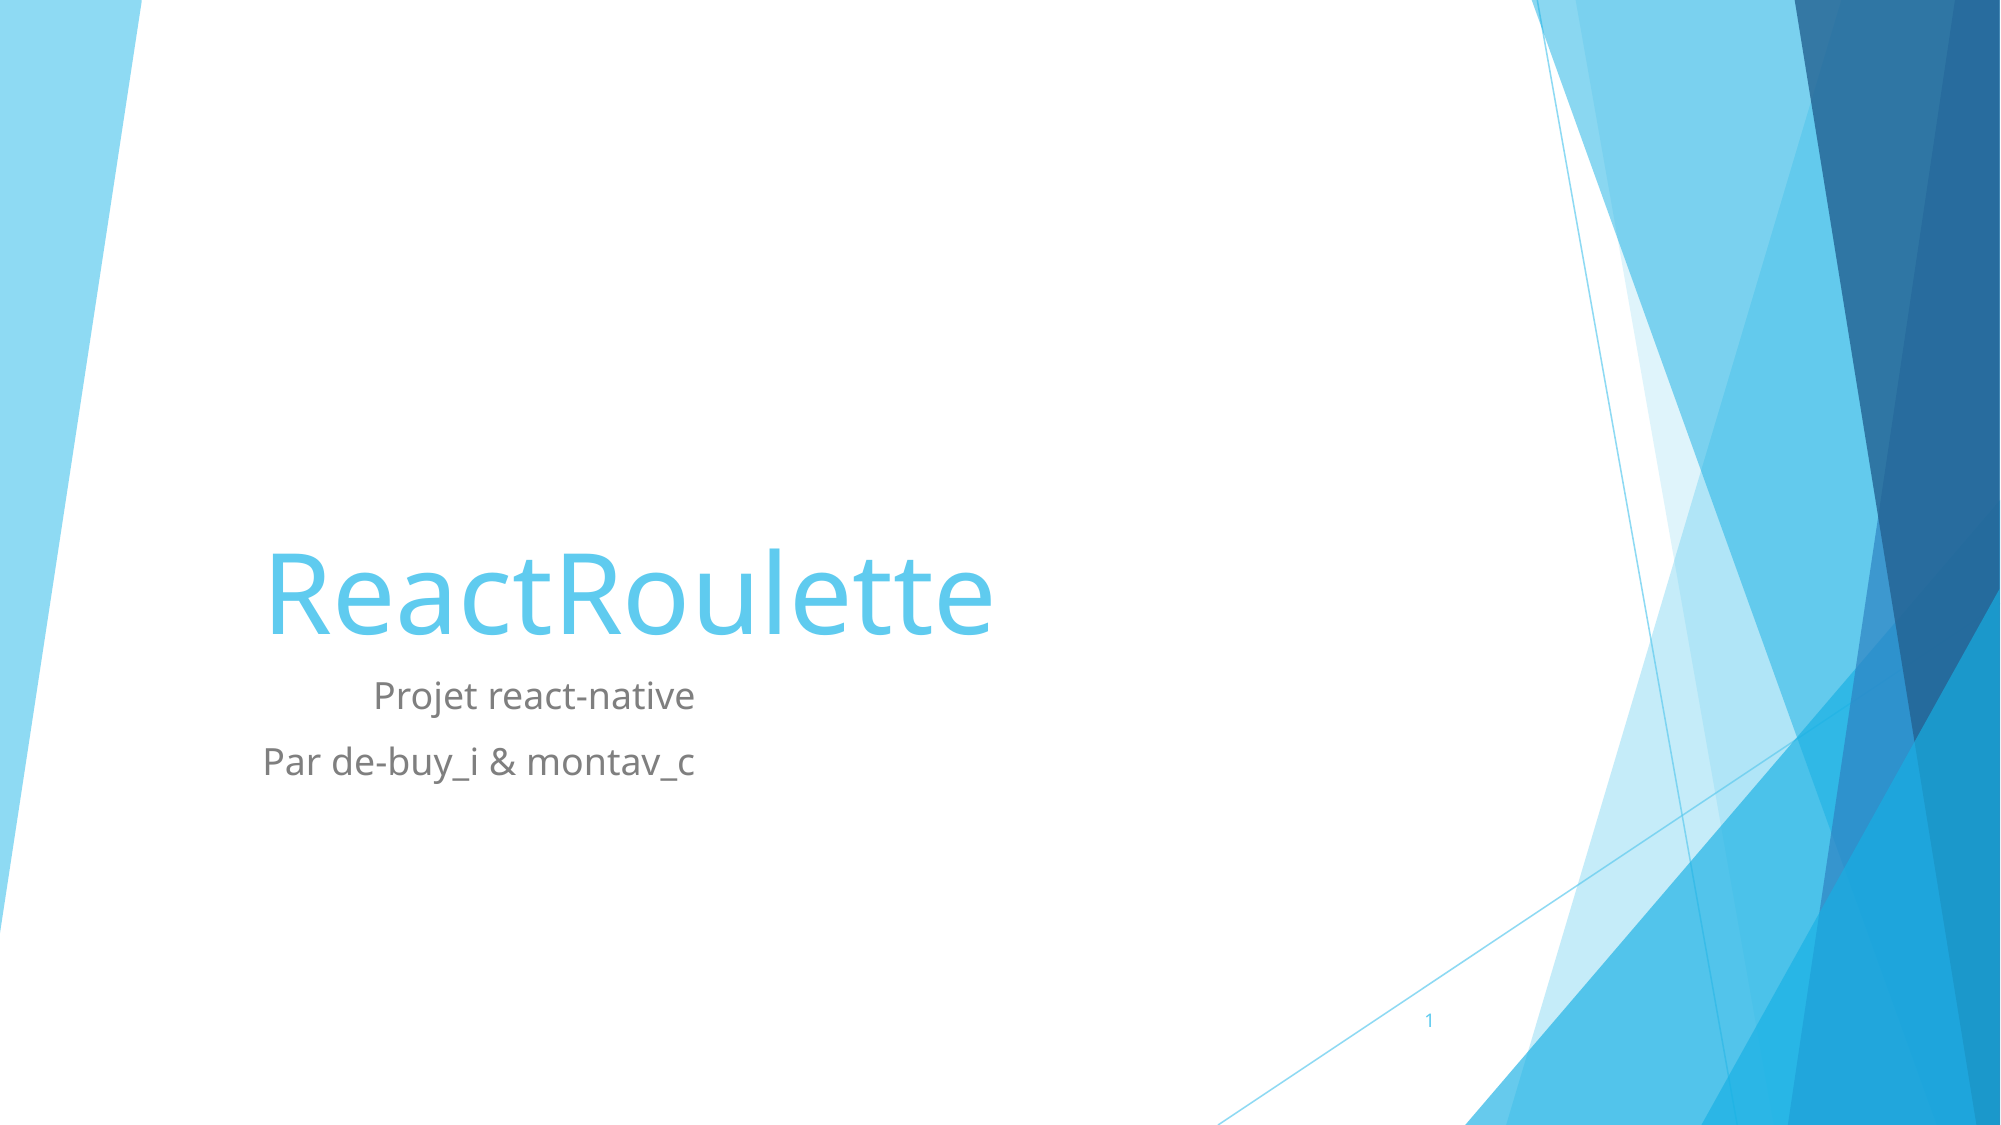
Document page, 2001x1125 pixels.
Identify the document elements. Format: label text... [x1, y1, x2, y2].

text_box ‹#› [1409, 991, 1522, 1051]
subtitle Projet react-native Par de-buy_i & montav_c [247, 664, 1522, 845]
title ReactRoulette [247, 394, 1522, 664]
